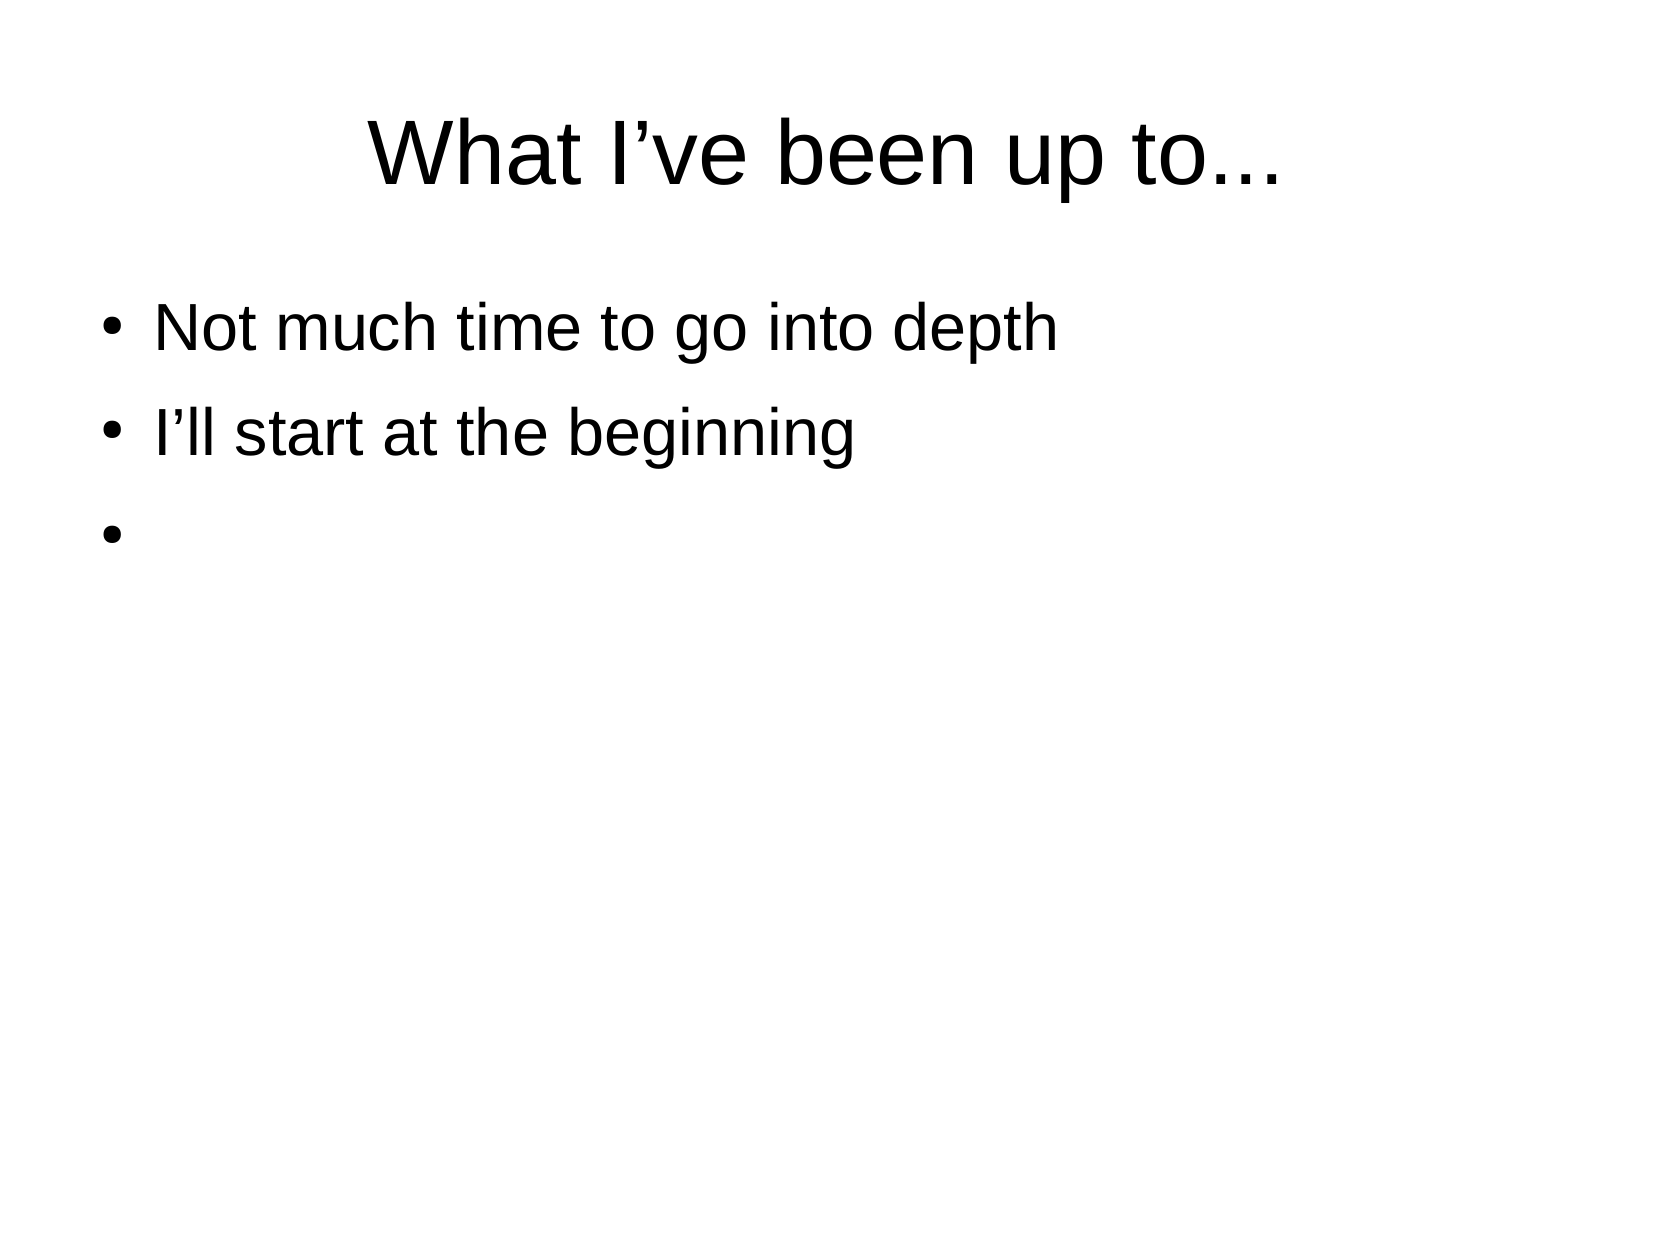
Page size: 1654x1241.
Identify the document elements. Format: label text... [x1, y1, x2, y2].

list Not much time to go into depth I’ll start at the beginning [82, 290, 1571, 1010]
title What I’ve been up to... [82, 49, 1571, 257]
